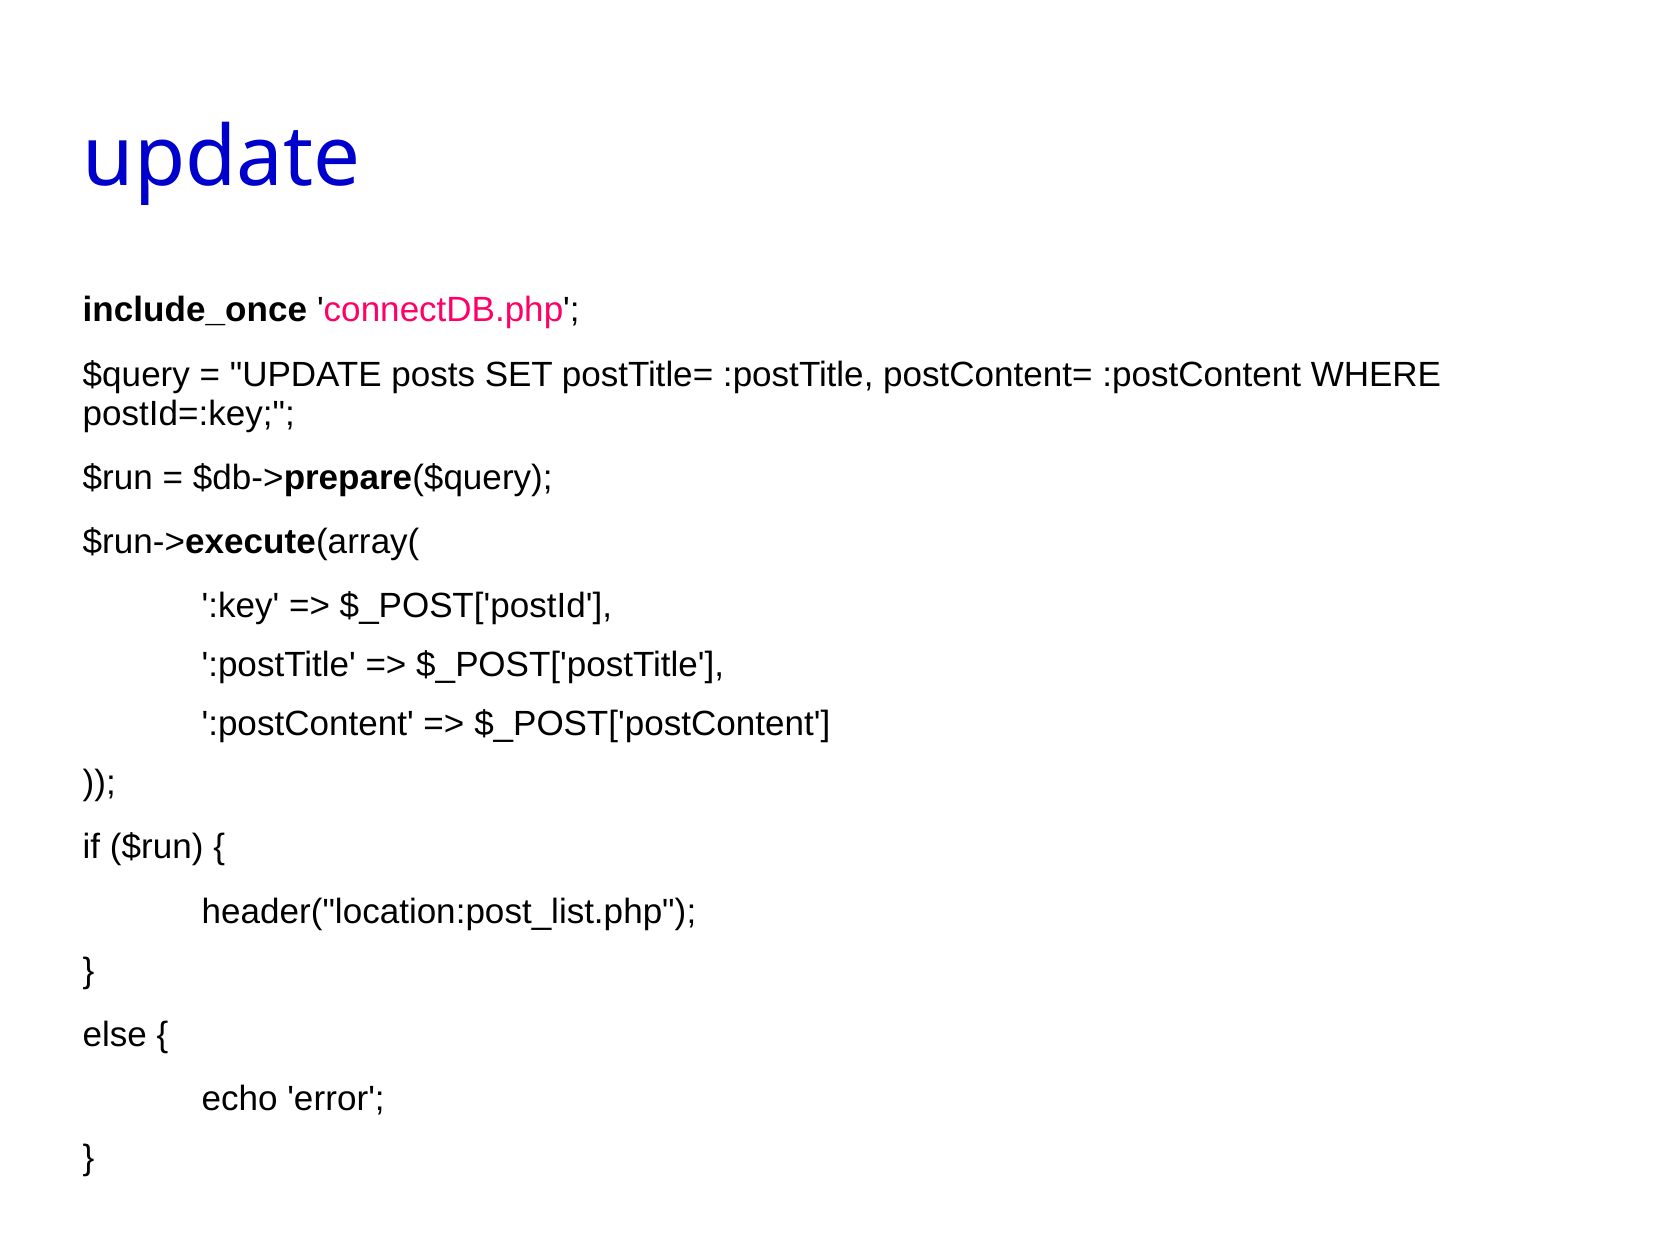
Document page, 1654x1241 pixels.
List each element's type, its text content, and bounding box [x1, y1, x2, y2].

title update [82, 49, 1571, 257]
list include_once 'connectDB.php'; $query = "UPDATE posts SET postTitle= :postTitle, postContent= :postContent WHERE postId=:key;"; $run = $db->prepare($query); $run->execute(array( ':key' => $_POST['postId'], ':postTitle' => $_POST['postTitle'], ':postContent' => $_POST['postContent'] )); if ($run) { header("location:post_list.php"); } else { echo 'error'; } [82, 290, 1621, 1186]
